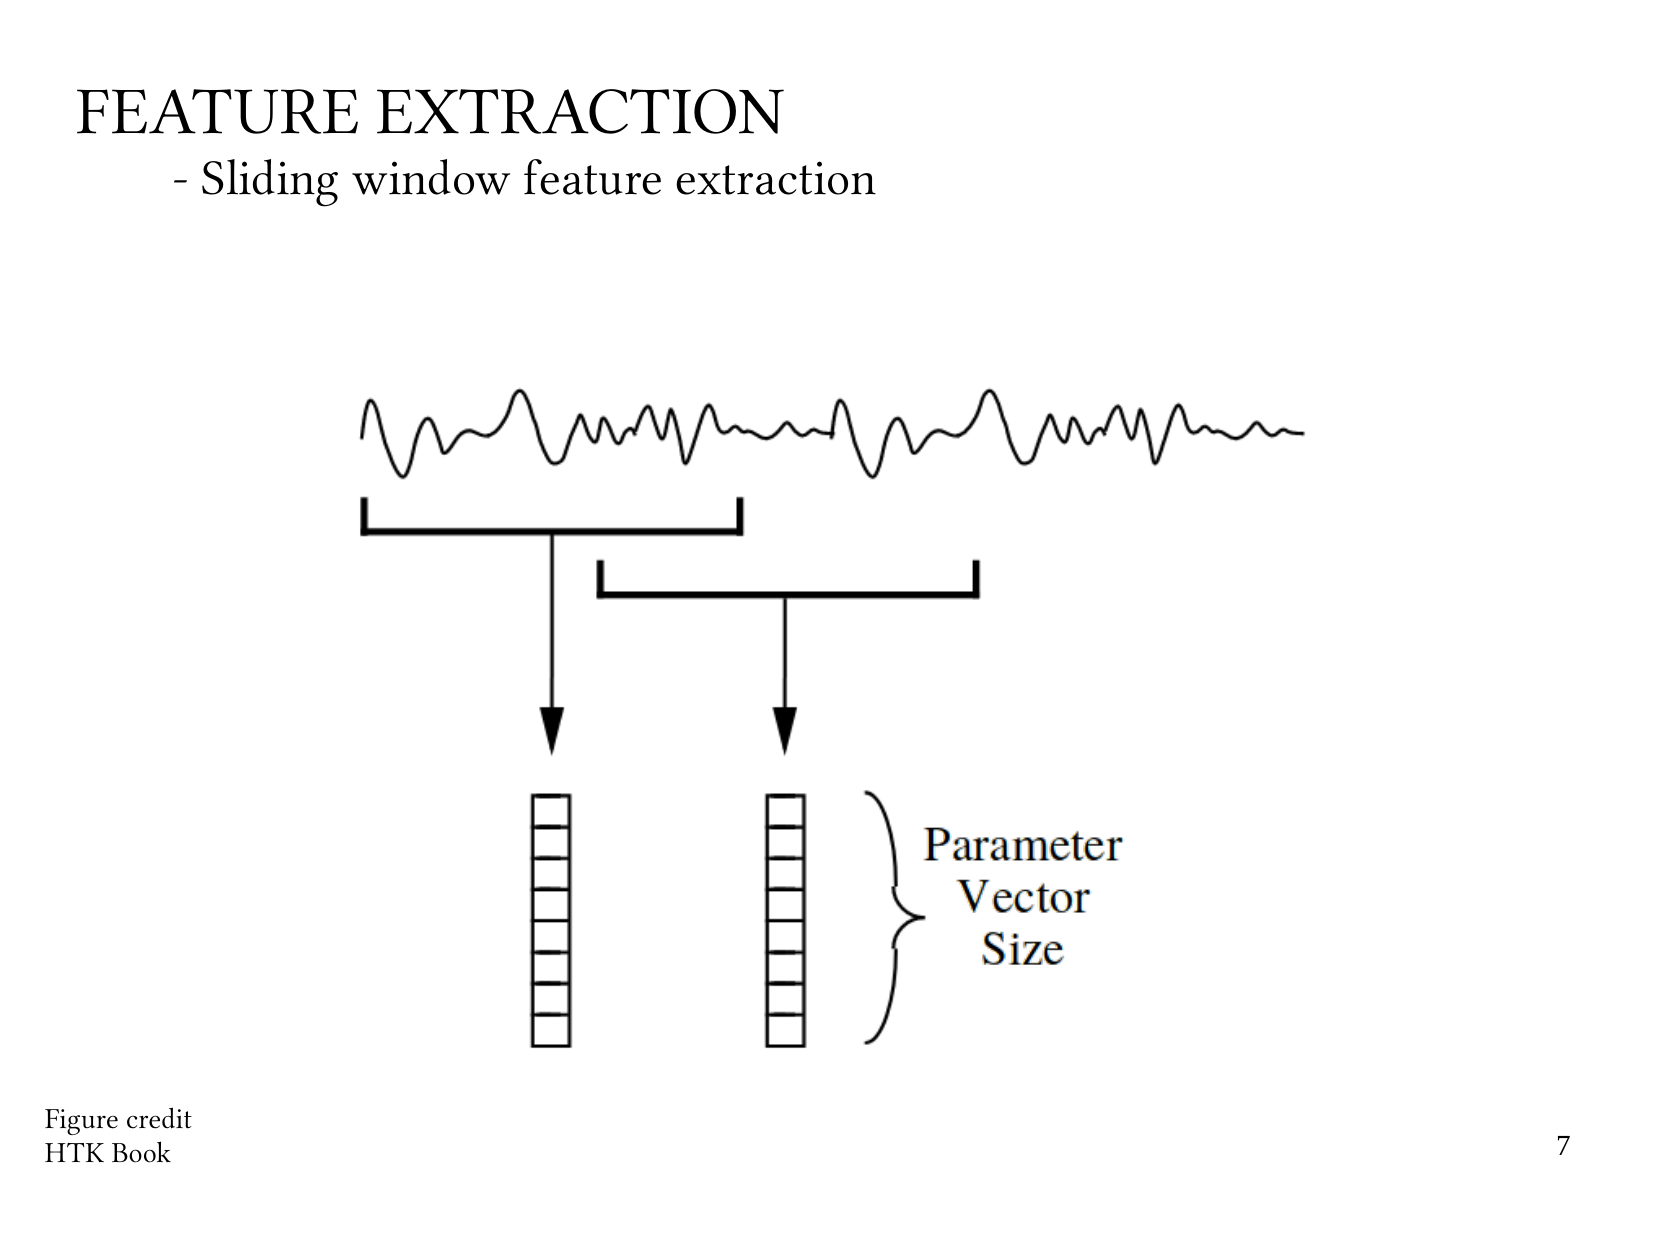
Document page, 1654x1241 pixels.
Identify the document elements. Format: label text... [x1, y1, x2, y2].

subtitle FEATURE EXTRACTION - Sliding window feature extraction GMM MONOPHONE TRAINING GMM TRIPHONE TRAINING DNN TRAINING DECODING [60, 72, 1549, 1216]
text_box Figure credit HTK Book [30, 1095, 208, 1177]
picture [315, 305, 1359, 1111]
